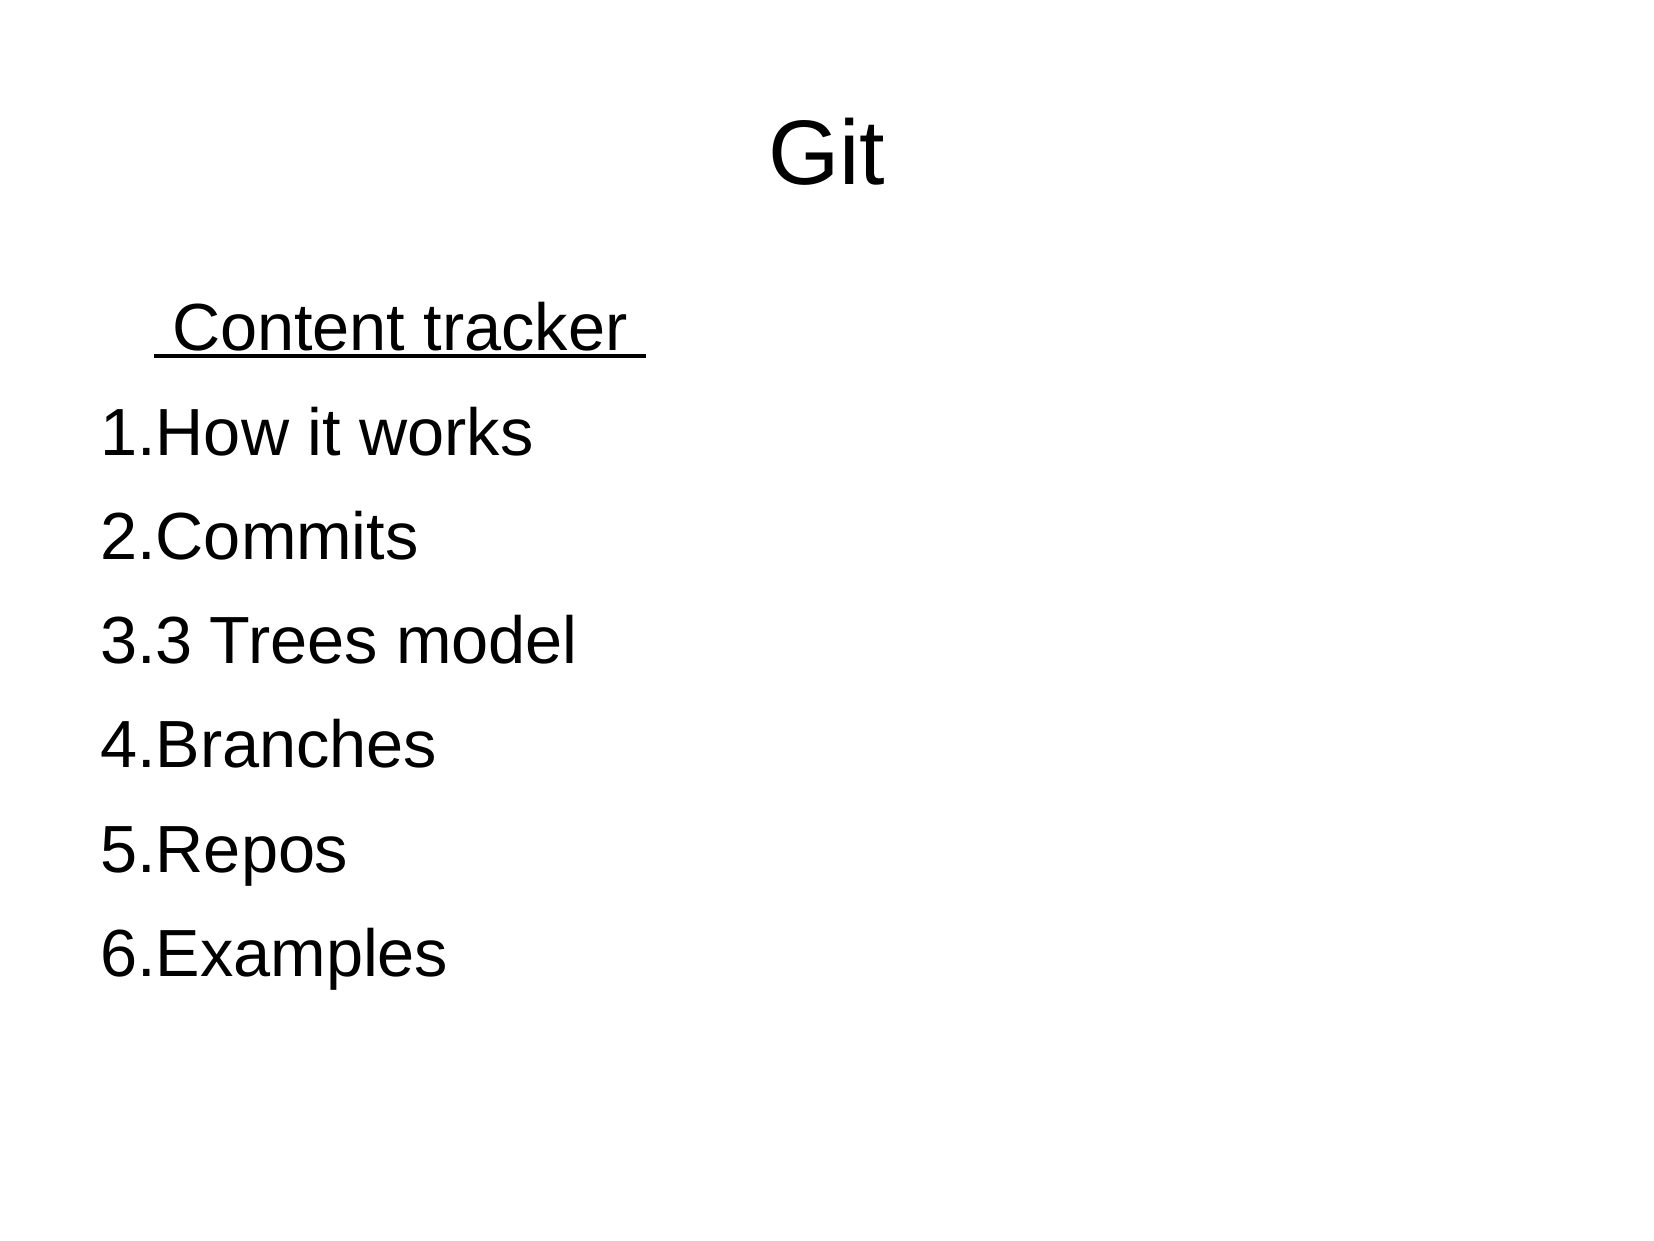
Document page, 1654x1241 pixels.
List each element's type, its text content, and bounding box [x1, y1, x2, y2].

list Content tracker How it works Commits 3 Trees model Branches Repos Examples [82, 290, 1538, 1010]
title Git [82, 49, 1571, 257]
